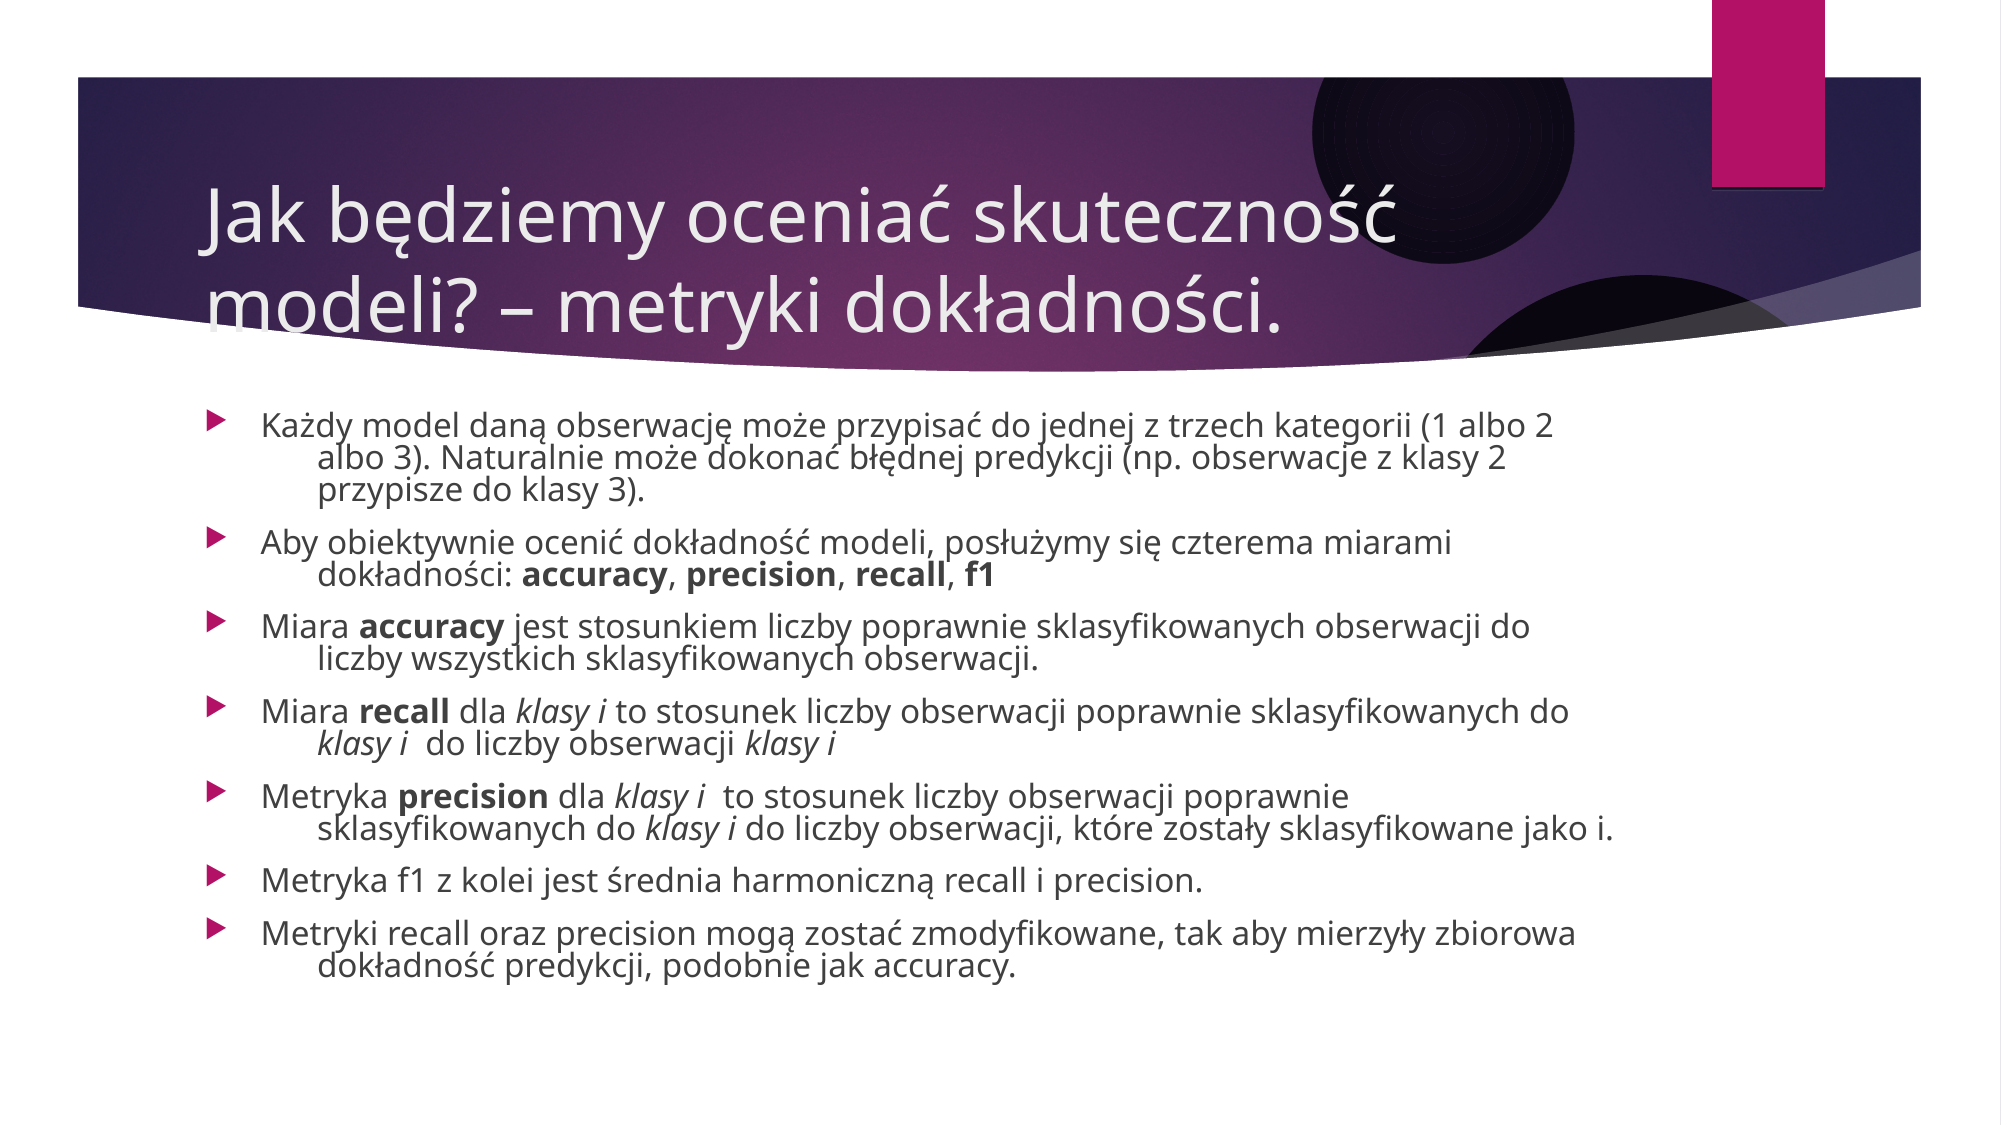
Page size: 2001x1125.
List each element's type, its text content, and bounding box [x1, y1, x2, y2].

list Każdy model daną obserwację może przypisać do jednej z trzech kategorii (1 albo 2 albo 3). Naturalnie może dokonać błędnej predykcji (np. obserwacje z klasy 2 przypisze do klasy 3). Aby obiektywnie ocenić dokładność modeli, posłużymy się czterema miarami dokładności: accuracy, precision, recall, f1 Miara accuracy jest stosunkiem liczby poprawnie sklasyfikowanych obserwacji do liczby wszystkich sklasyfikowanych obserwacji. Miara recall dla klasy i to stosunek liczby obserwacji poprawnie sklasyfikowanych do klasy i do liczby obserwacji klasy i Metryka precision dla klasy i to stosunek liczby obserwacji poprawnie sklasyfikowanych do klasy i do liczby obserwacji, które zostały sklasyfikowane jako i. Metryka f1 z kolei jest średnia harmoniczną recall i precision. Metryki recall oraz precision mogą zostać zmodyfikowane, tak aby mierzyły zbiorowa dokładność predykcji, podobnie jak accuracy. [189, 404, 1638, 1025]
title Jak będziemy oceniać skuteczność modeli? – metryki dokładności. [189, 159, 1627, 276]
